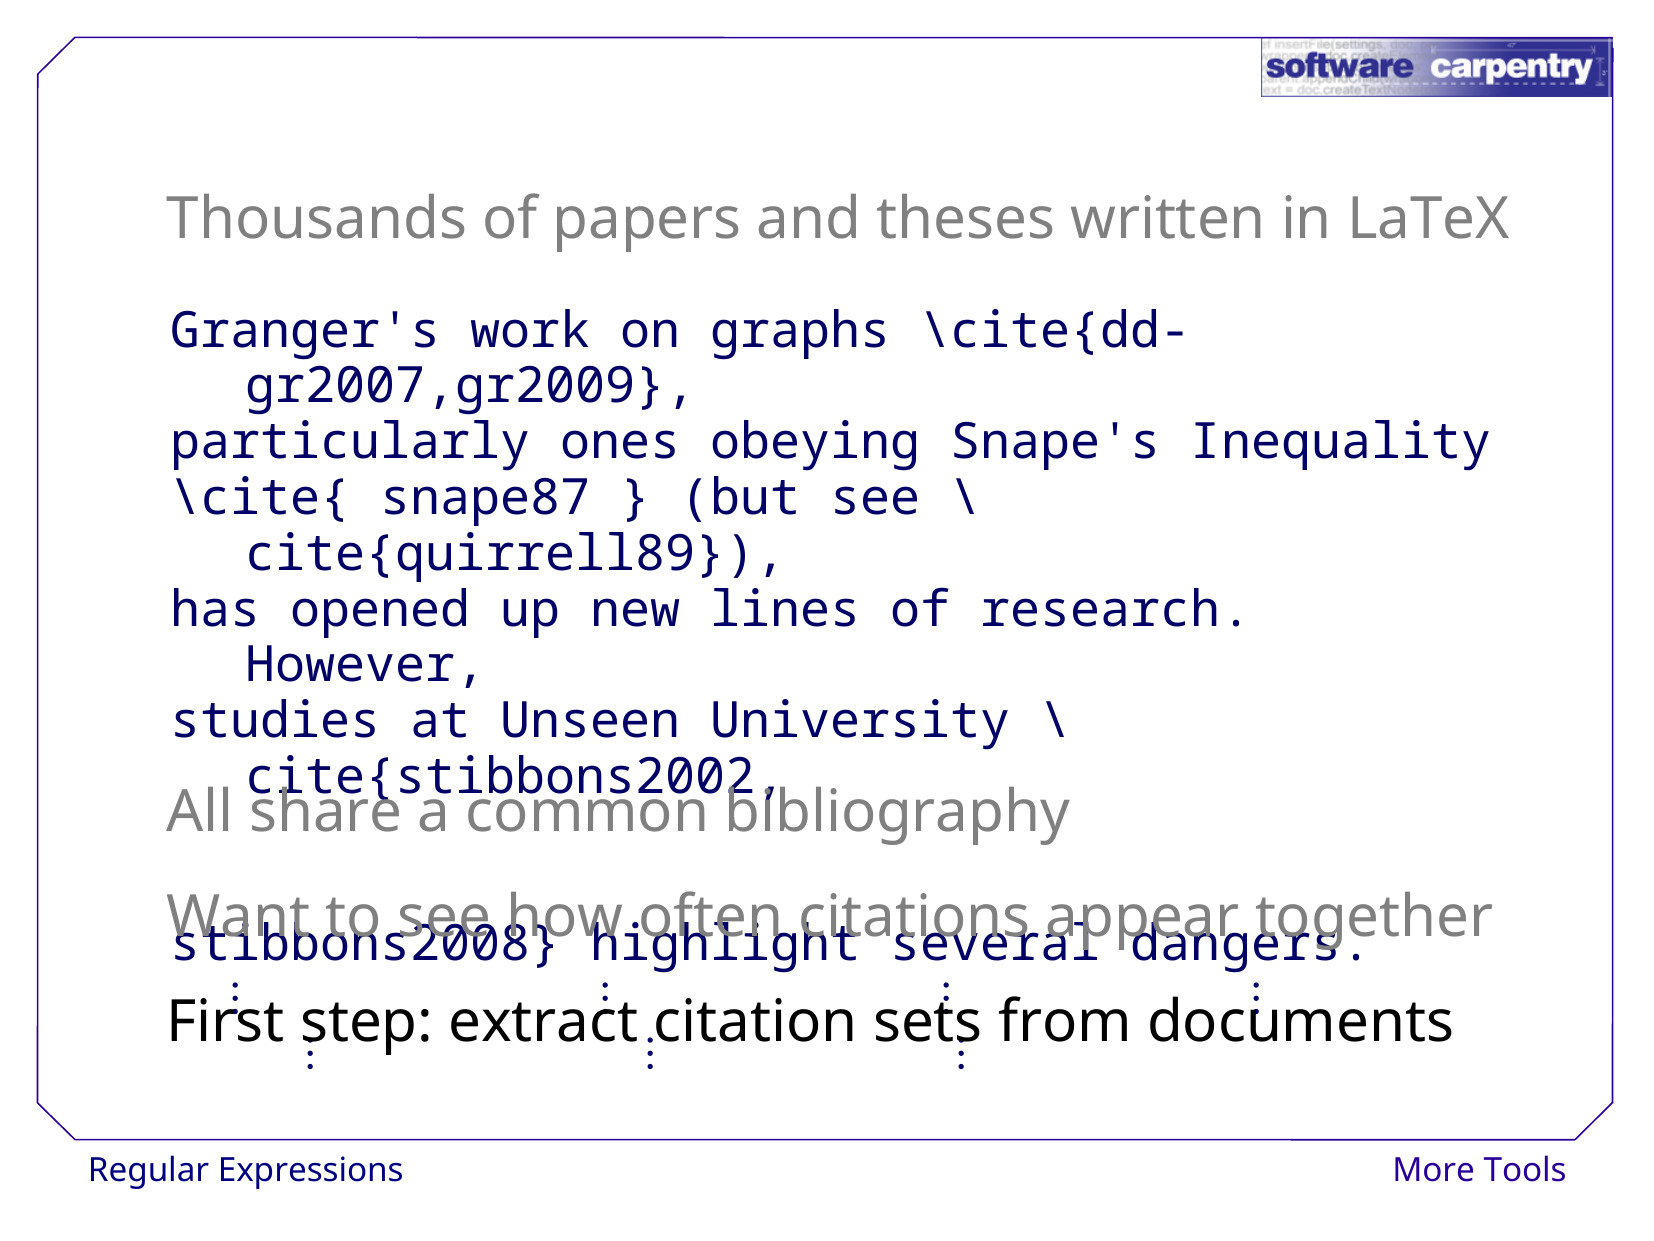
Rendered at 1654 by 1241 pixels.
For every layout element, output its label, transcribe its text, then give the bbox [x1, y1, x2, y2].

text_box Thousands of papers and theses written in LaTeX [151, 138, 1530, 259]
text_box All share a common bibliography Want to see how often citations appear together First step: extract citation sets from documents [151, 730, 1530, 1061]
text_box Granger's work on graphs \cite{dd-gr2007,gr2009}, particularly ones obeying Snape's Inequality \cite{ snape87 } (but see \cite{quirrell89}), has opened up new lines of research. However, studies at Unseen University \cite{stibbons2002, stibbons2008} highlight several dangers. ⋮ ⋮ ⋮ ⋮ ⋮ ⋮ ⋮ [155, 294, 1535, 1091]
picture [1261, 39, 1613, 97]
